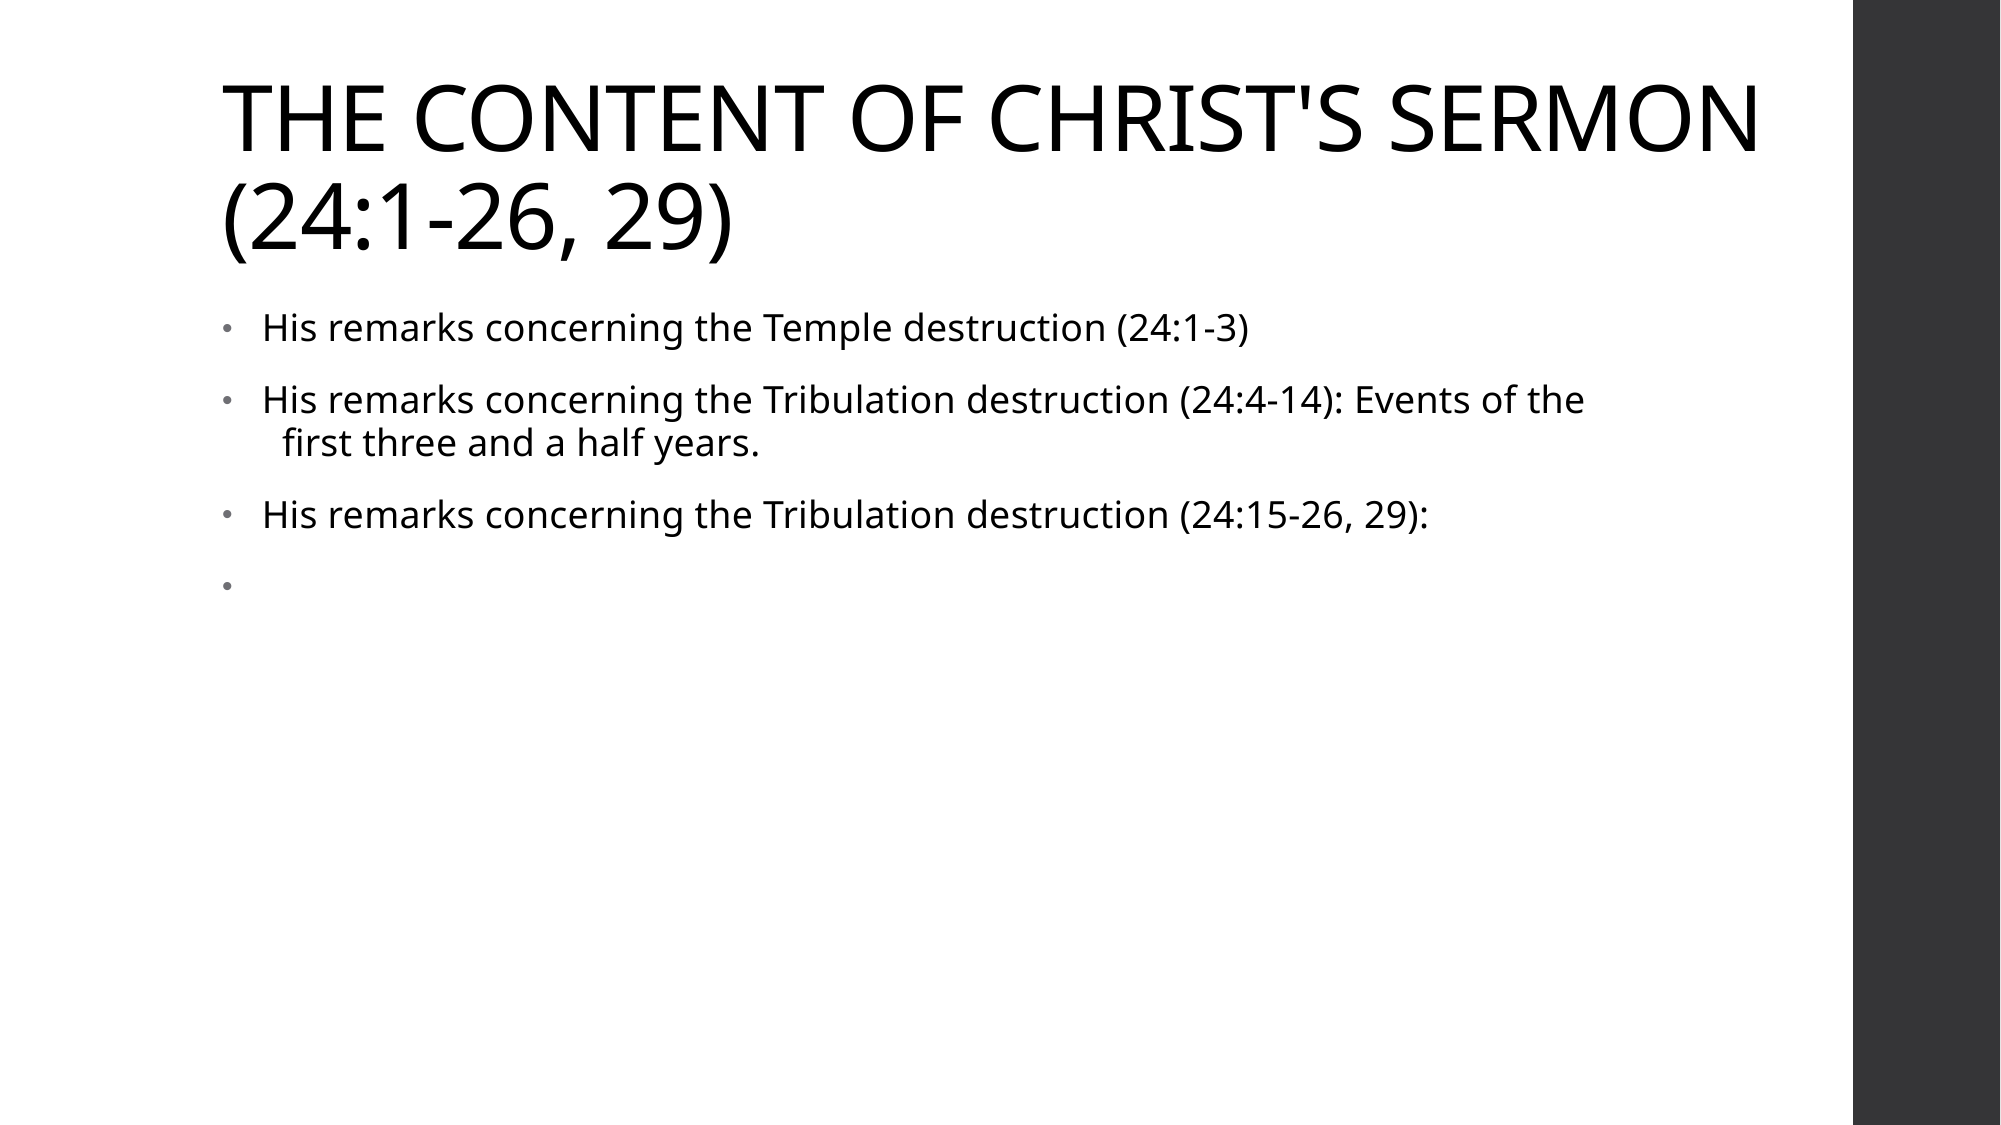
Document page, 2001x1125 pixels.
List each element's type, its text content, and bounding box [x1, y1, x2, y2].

list His remarks concerning the Temple destruction (24:1-3) His remarks concerning the Tribulation destruction (24:4-14): Events of the first three and a half years. His remarks concerning the Tribulation destruction (24:15-26, 29): [206, 299, 1617, 1014]
title THE CONTENT OF CHRIST'S SERMON (24:1-26, 29) [206, 60, 1797, 278]
